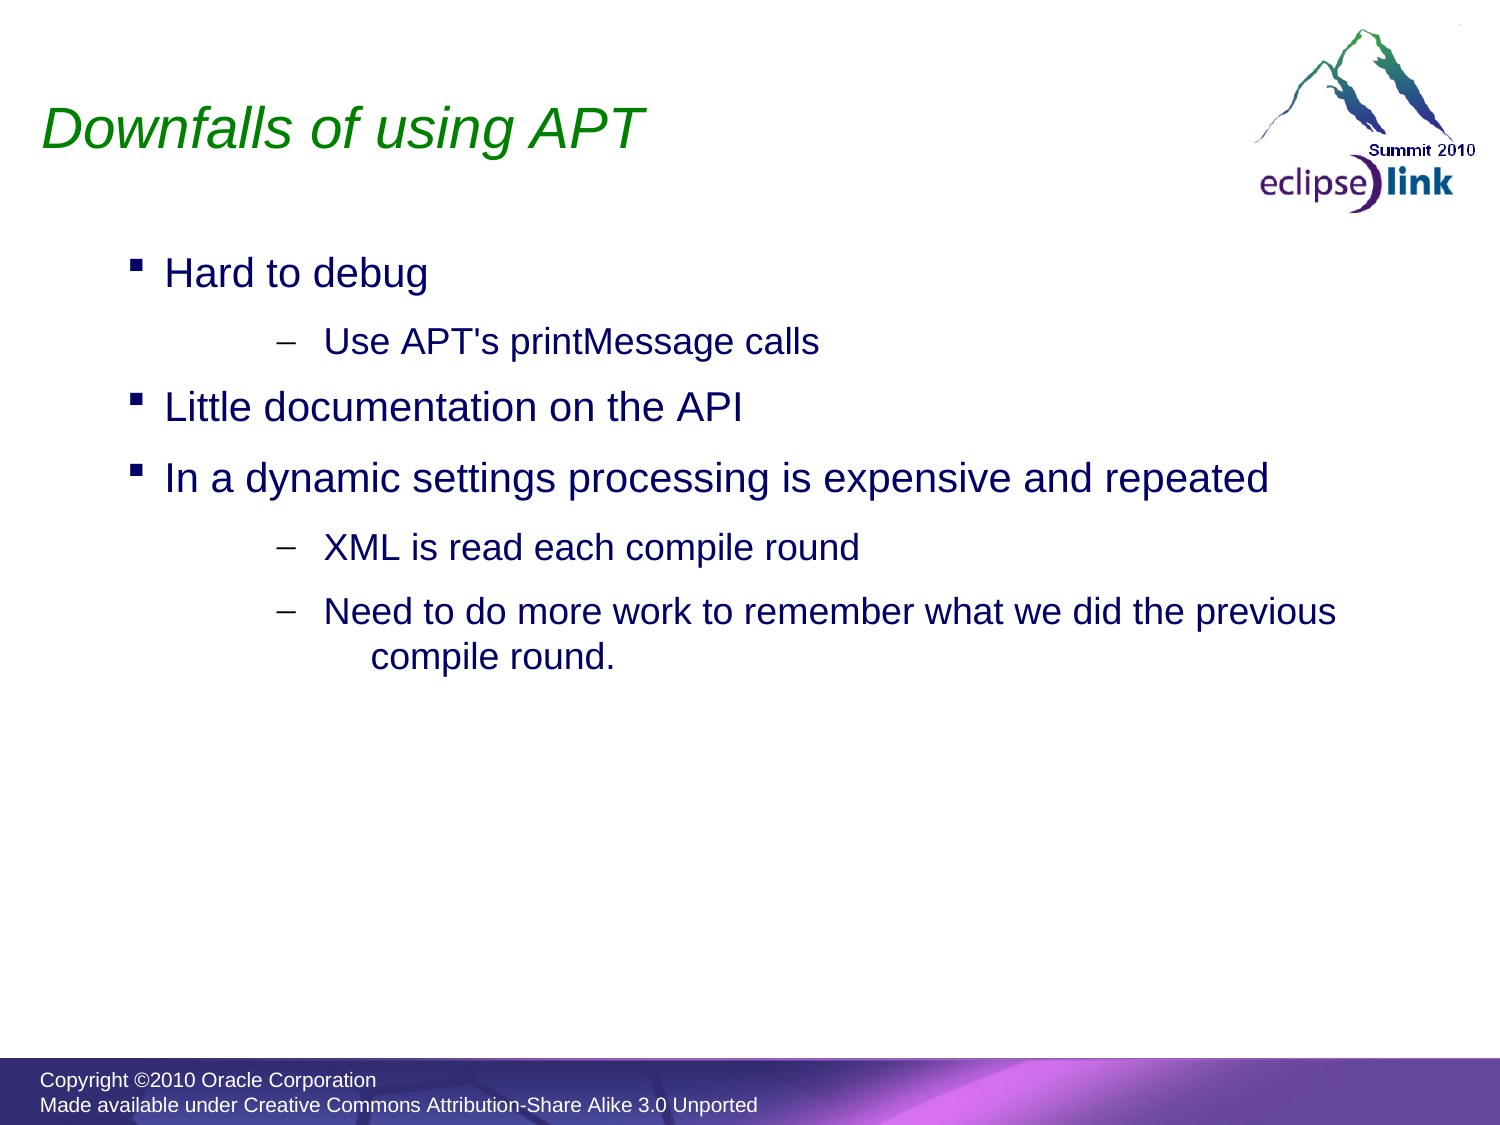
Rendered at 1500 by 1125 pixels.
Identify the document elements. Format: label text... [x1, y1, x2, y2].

title Downfalls of using APT [26, 90, 1223, 173]
list Hard to debug Use APT's printMessage calls Little documentation on the API In a dynamic settings processing is expensive and repeated XML is read each compile round Need to do more work to remember what we did the previous compile round. [112, 237, 1388, 1021]
picture [0, 1058, 1500, 1125]
picture [1250, 24, 1478, 215]
